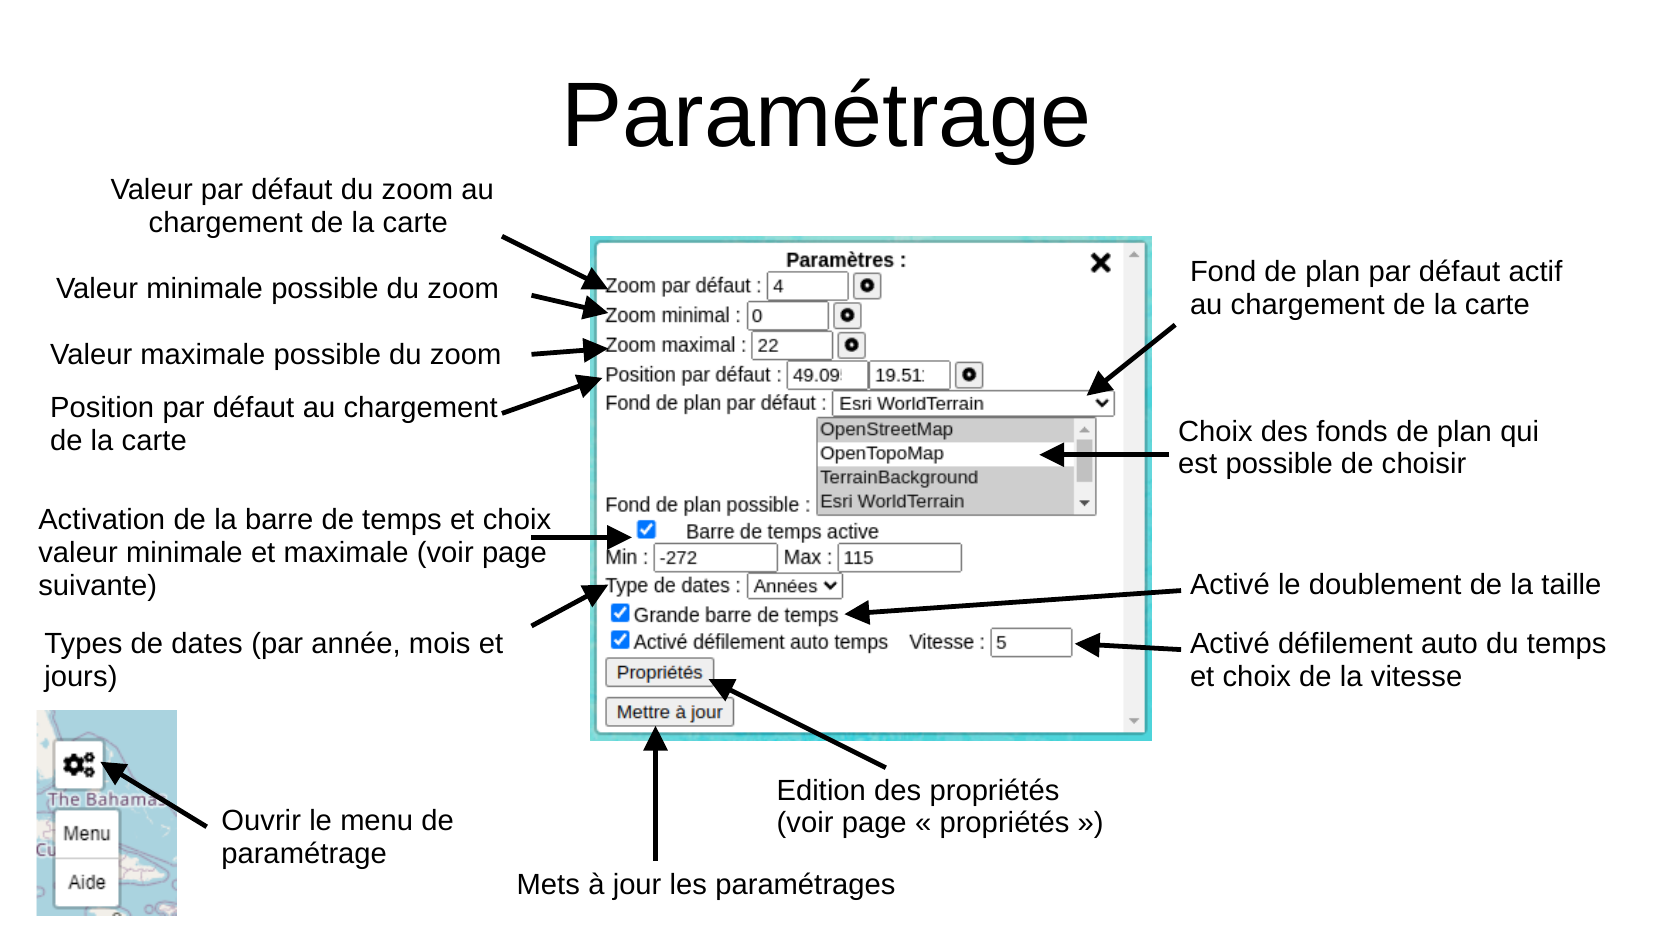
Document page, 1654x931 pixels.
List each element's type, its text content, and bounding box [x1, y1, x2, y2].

text_box Valeur par défaut du zoom au chargement de la carte [59, 165, 547, 255]
text_box Position par défaut au chargement de la carte [35, 383, 538, 473]
text_box Activé défilement auto du temps et choix de la vitesse [1175, 620, 1625, 701]
picture [29, 710, 177, 916]
text_box Types de dates (par année, mois et jours) [29, 620, 591, 705]
text_box Activation de la barre de temps et choix valeur minimale et maximale (voir page suivante) [23, 495, 579, 621]
text_box Valeur maximale possible du zoom [35, 330, 556, 390]
text_box Mets à jour les paramétrages [501, 860, 951, 916]
text_box Edition des propriétés (voir page « propriétés ») [761, 766, 1211, 847]
text_box Choix des fonds de plan qui est possible de choisir [1163, 407, 1595, 497]
text_box Ouvrir le menu de paramétrage [206, 796, 473, 886]
text_box Fond de plan par défaut actif au chargement de la carte [1175, 248, 1607, 337]
text_box Activé le doublement de la taille [1175, 561, 1654, 609]
picture [590, 236, 1152, 741]
text_box Valeur minimale possible du zoom [41, 265, 532, 313]
title Paramétrage [82, 37, 1571, 193]
